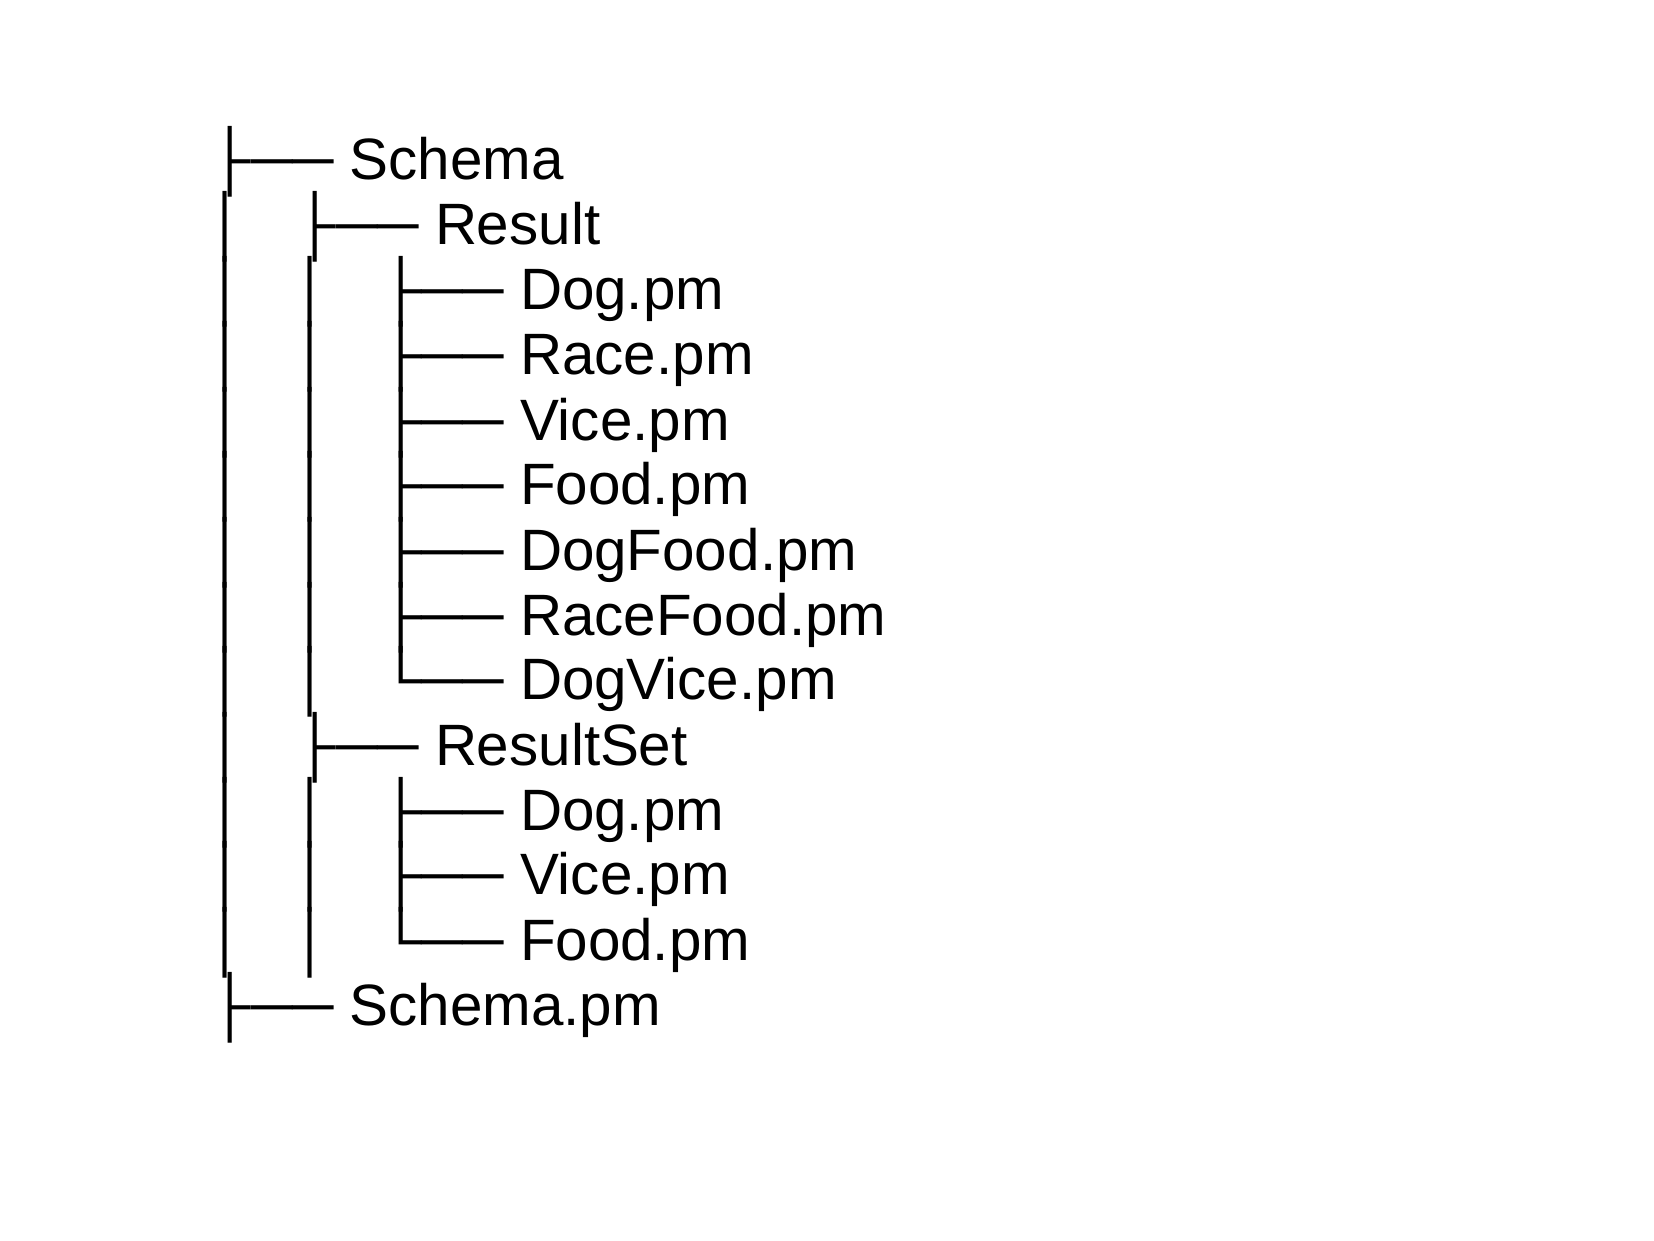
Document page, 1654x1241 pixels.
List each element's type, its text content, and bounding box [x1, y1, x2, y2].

text_box ├── Schema │ ├── Result │ │ ├── Dog.pm │ │ ├── Race.pm │ │ ├── Vice.pm │ │ ├── Food.pm │ │ ├── DogFood.pm │ │ ├── RaceFood.pm │ │ └── DogVice.pm │ ├── ResultSet │ │ ├── Dog.pm │ │ ├── Vice.pm │ │ └── Food.pm ├── Schema.pm [195, 119, 1142, 1156]
